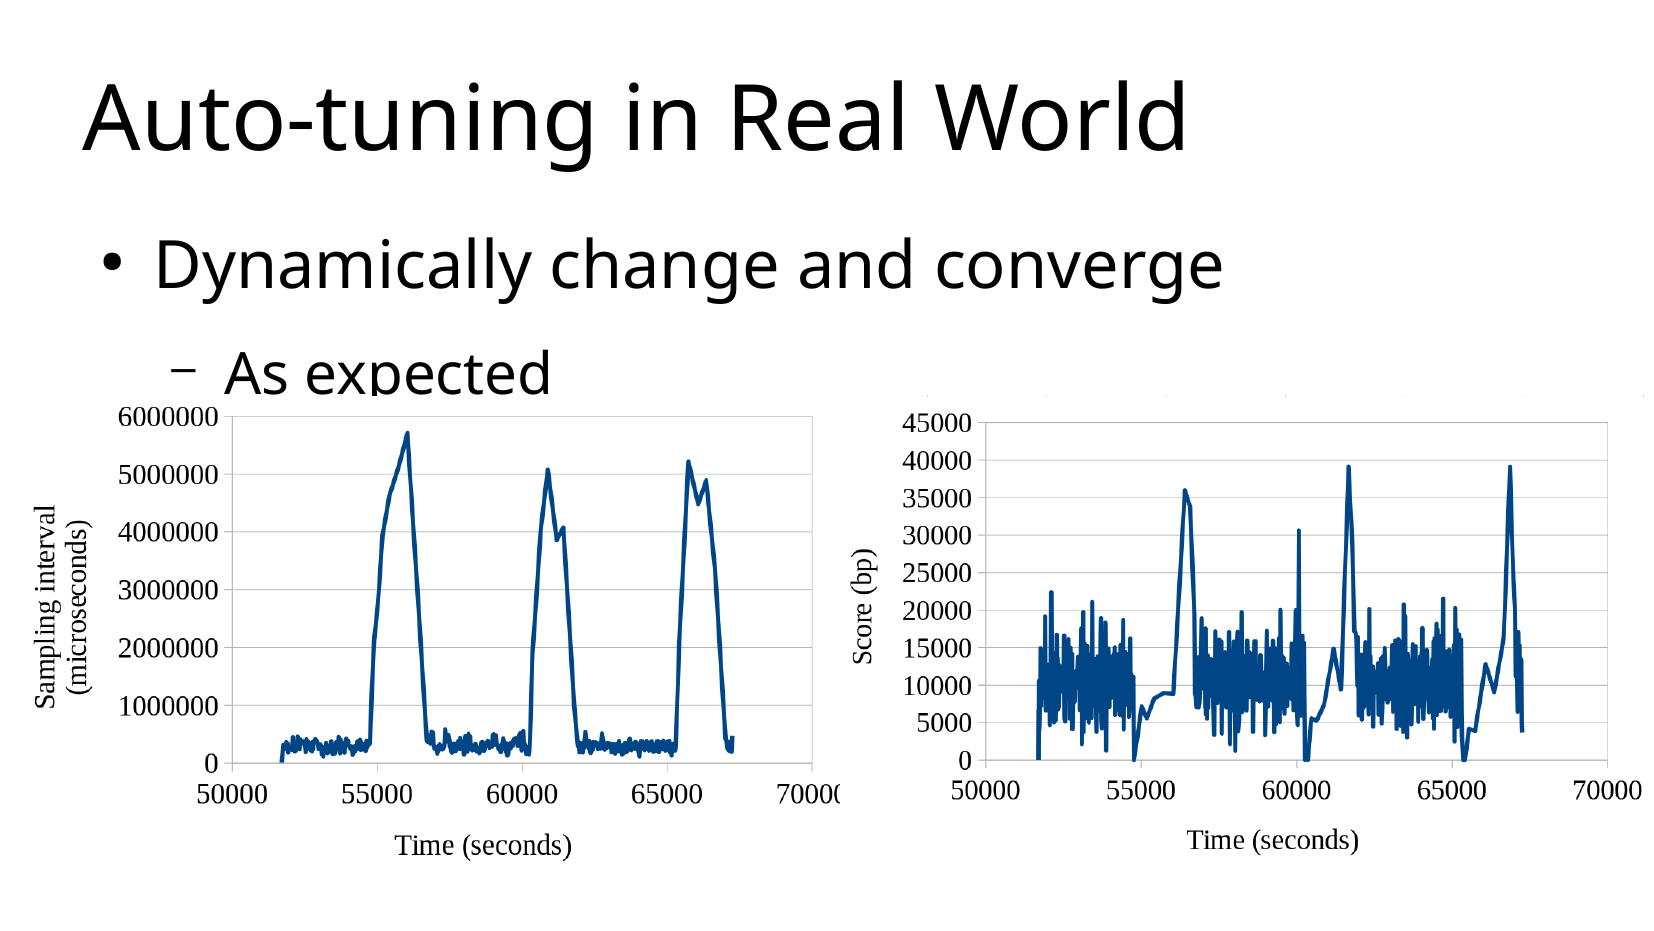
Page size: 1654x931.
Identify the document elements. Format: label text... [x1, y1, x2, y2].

picture [23, 395, 1647, 867]
list Dynamically change and converge As expected [82, 217, 1571, 396]
title Auto-tuning in Real World [82, 37, 1571, 193]
